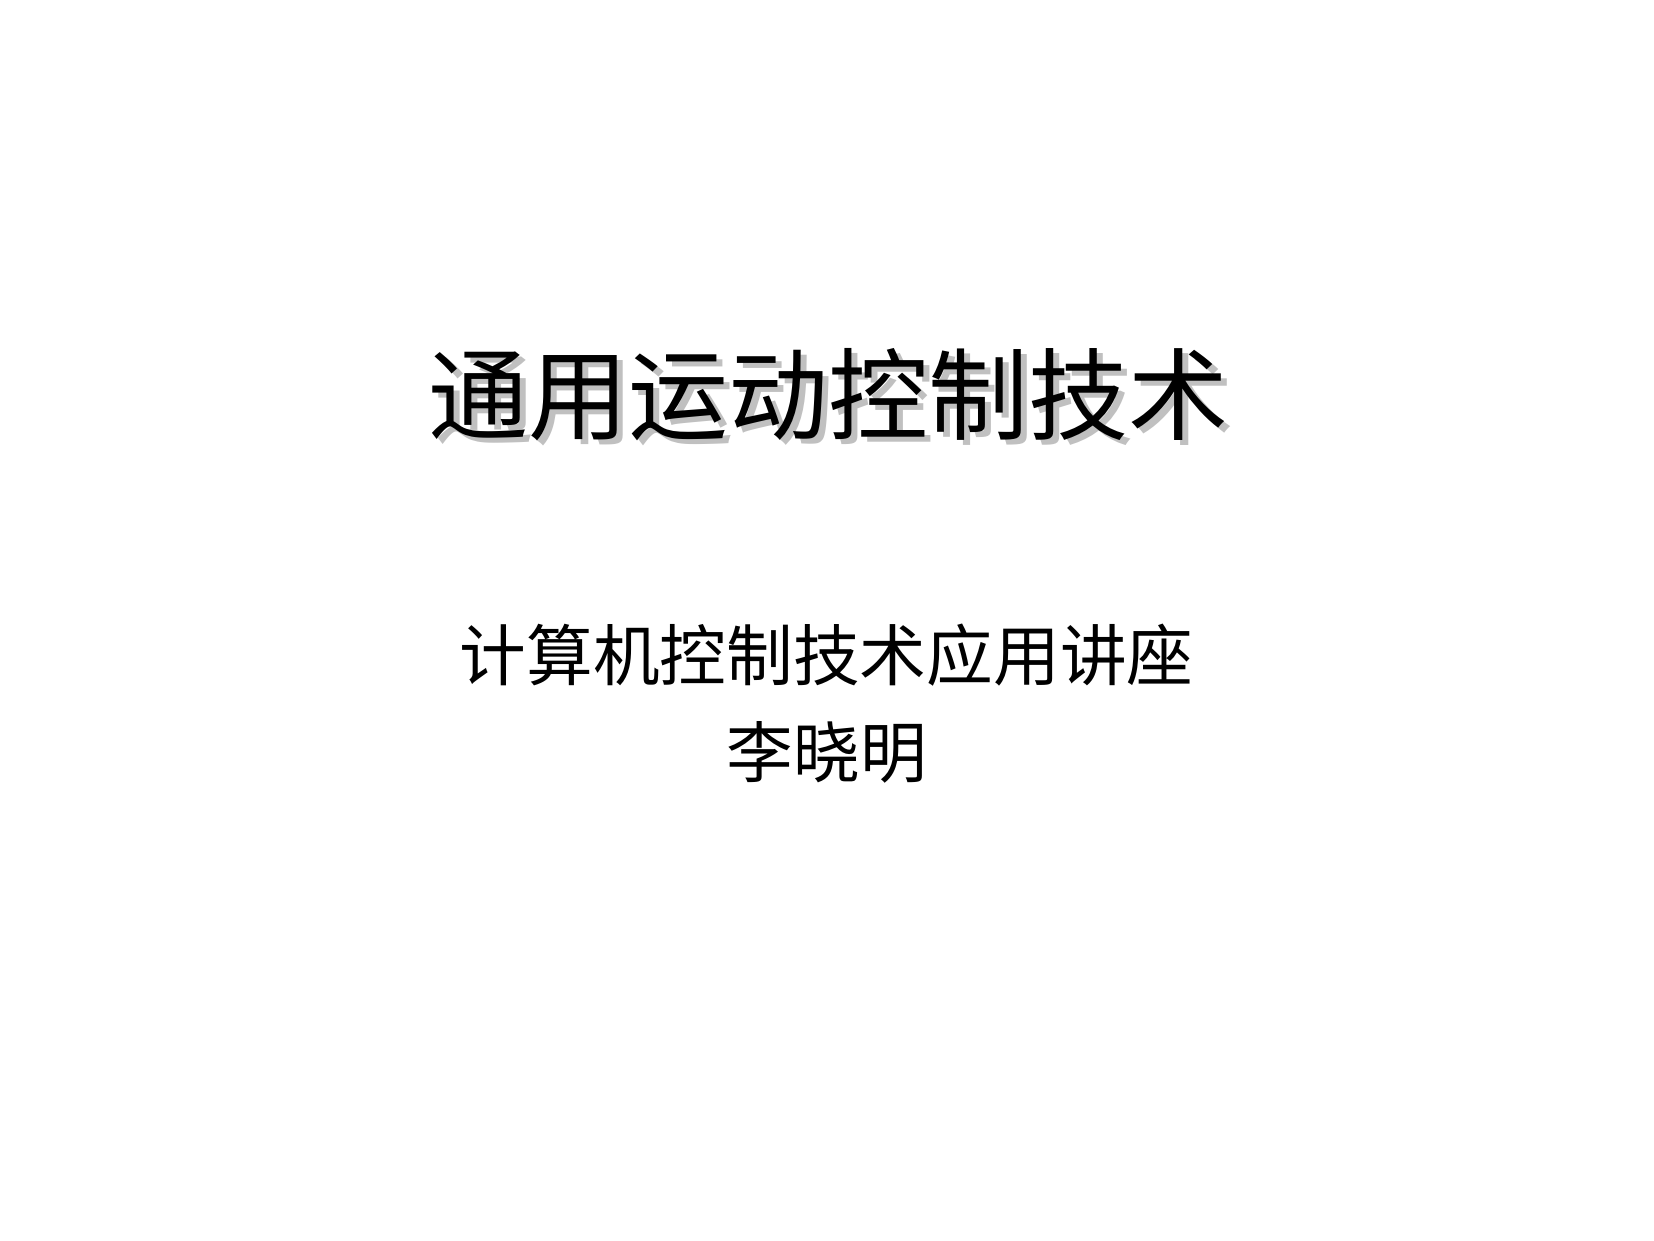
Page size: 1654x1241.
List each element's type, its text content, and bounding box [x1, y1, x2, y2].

title 通用运动控制技术 [84, 284, 1573, 492]
subtitle 计算机控制技术应用讲座 李晓明 [82, 290, 1571, 1109]
